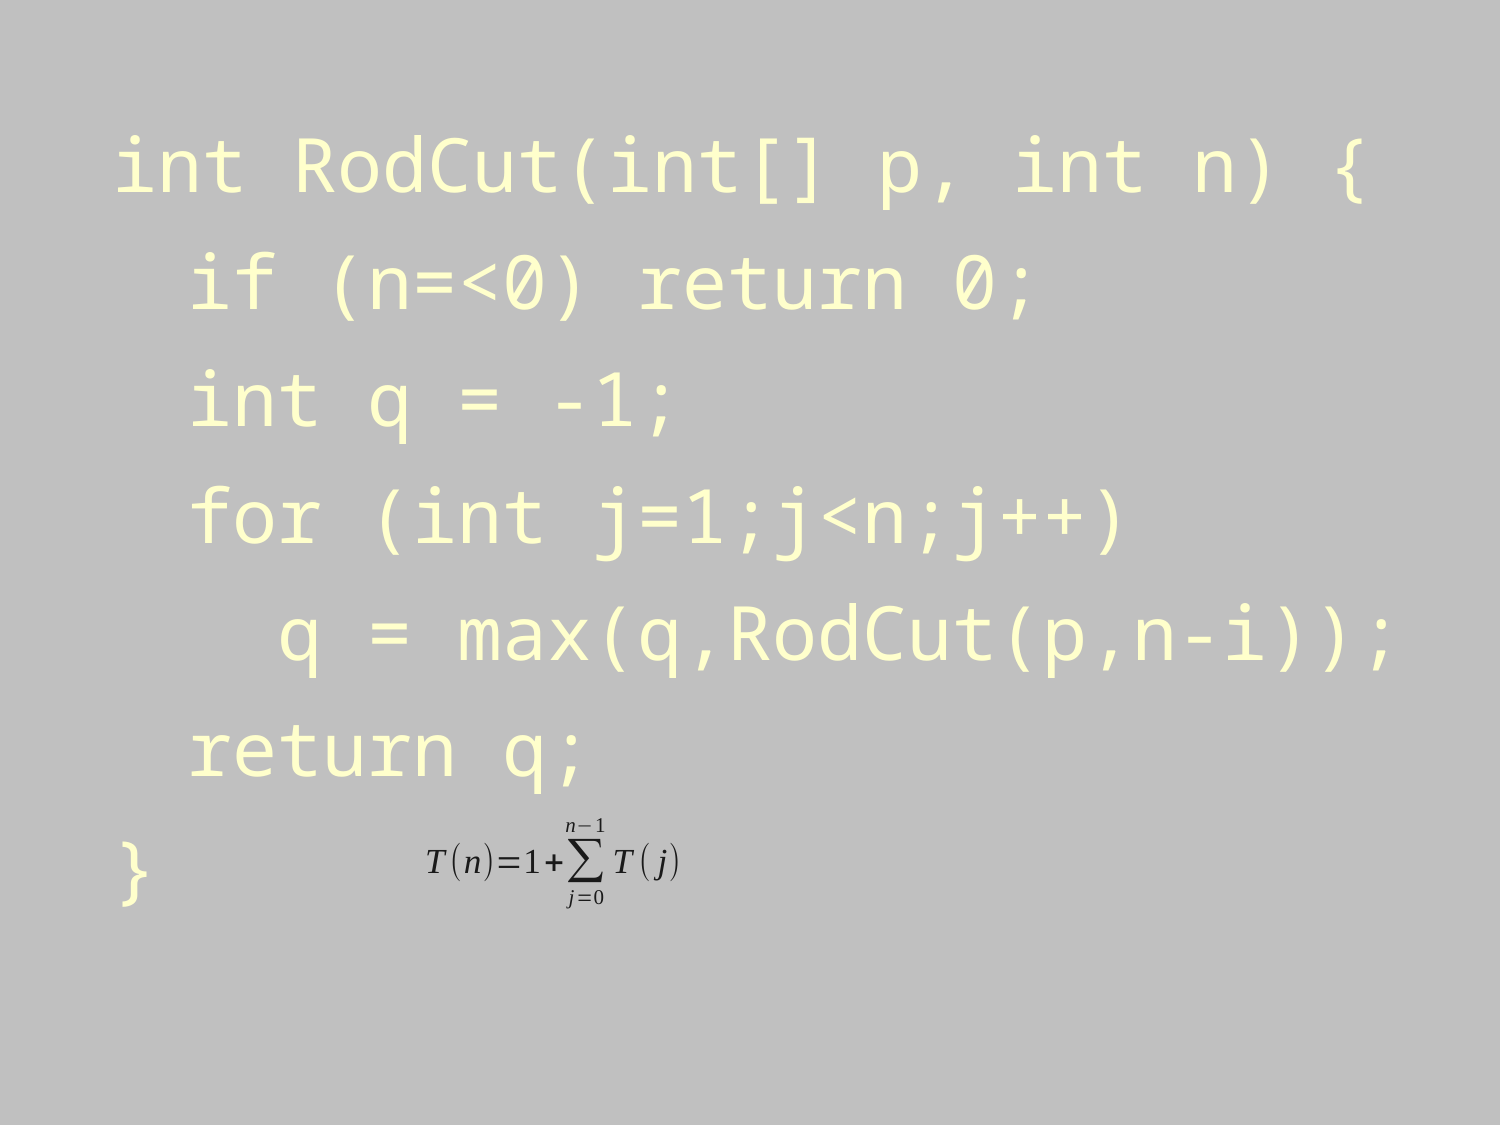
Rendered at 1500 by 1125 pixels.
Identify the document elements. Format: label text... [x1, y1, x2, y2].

chart [418, 813, 687, 909]
list int RodCut(int[] p, int n) { if (n=<0) return 0; int q = -1; for (int j=1;j<n;j++) q = max(q,RodCut(p,n-i)); return q; } [112, 112, 1426, 826]
